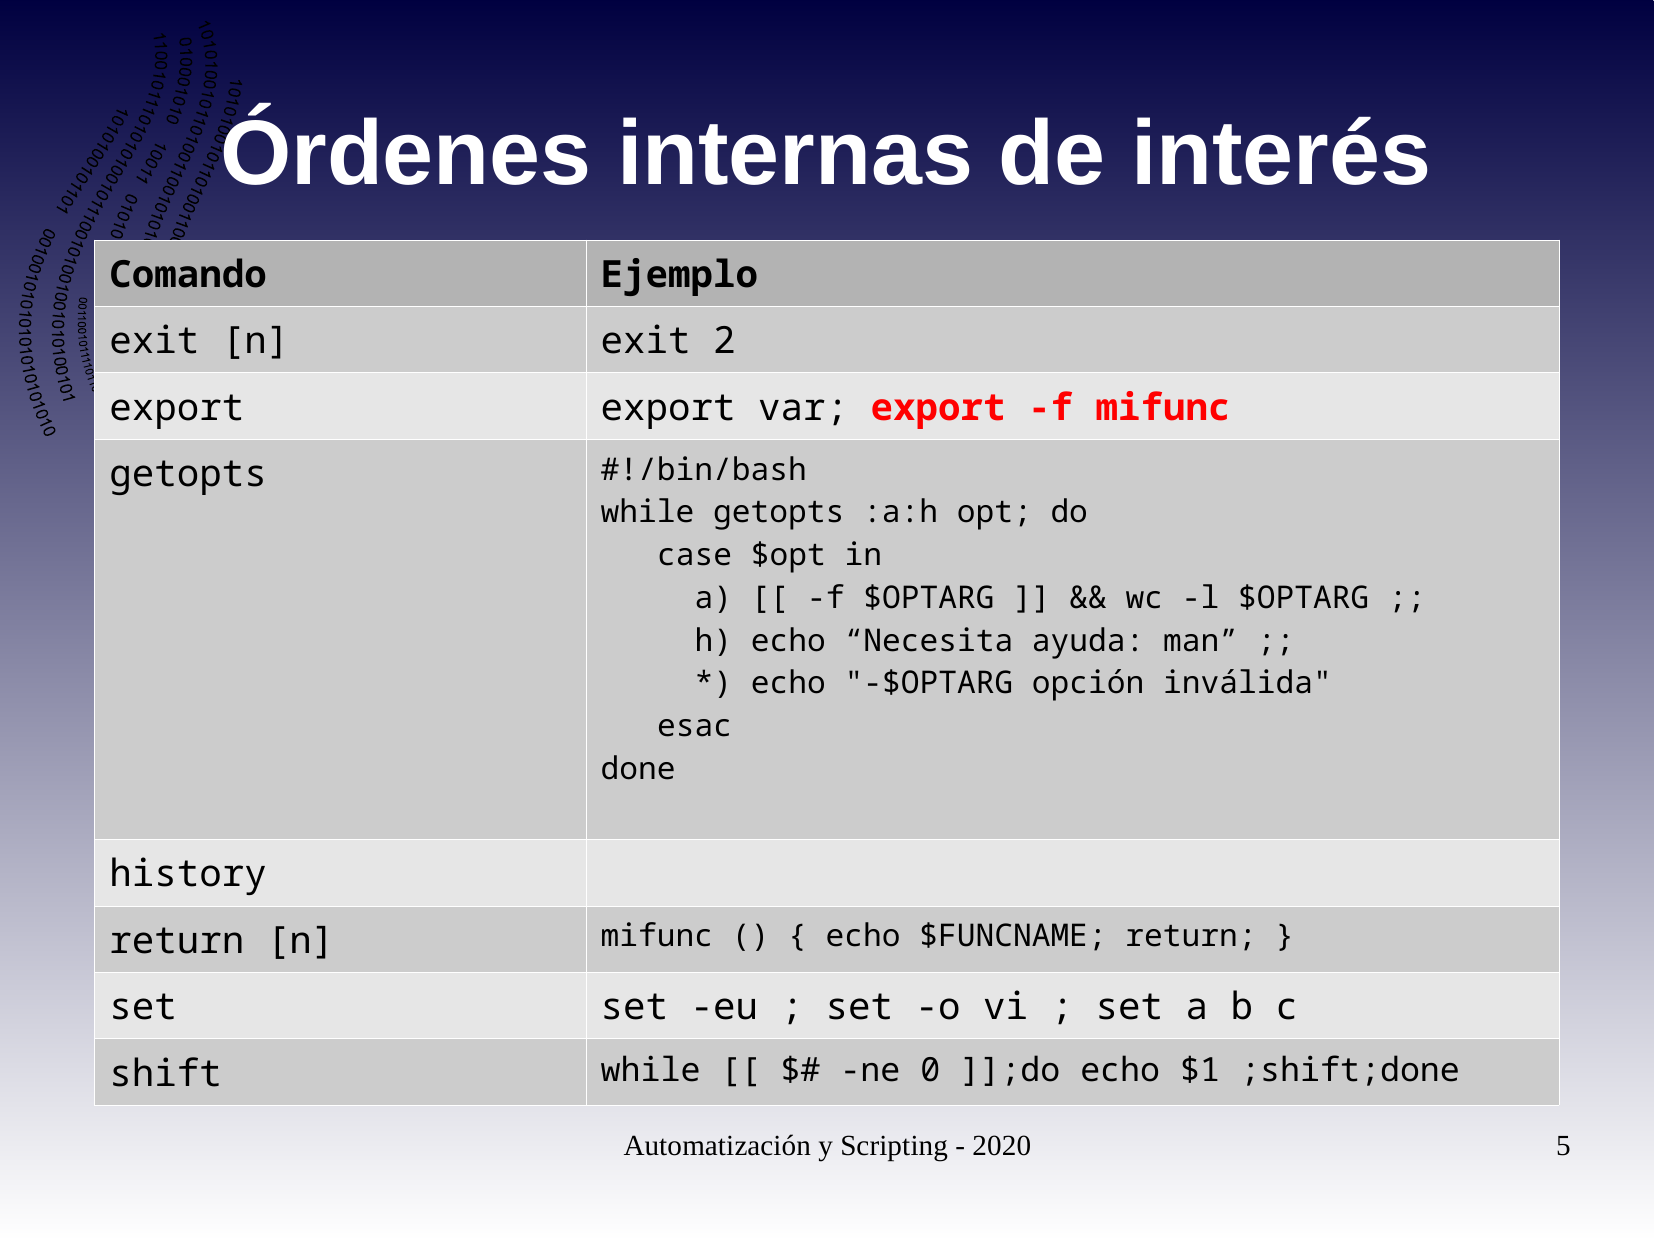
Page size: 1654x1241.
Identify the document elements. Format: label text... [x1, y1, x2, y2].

table_header Comando [95, 241, 586, 306]
table_cell export [95, 373, 586, 439]
table_cell while [[ $# -ne 0 ]];do echo $1 ;shift;done [587, 1039, 1559, 1105]
table_cell export var; export -f mifunc [587, 373, 1559, 439]
table_cell mifunc () { echo $FUNCNAME; return; } [587, 907, 1559, 972]
table_cell return [n] [95, 907, 586, 972]
table_cell history [95, 840, 586, 906]
table_cell exit [n] [95, 307, 586, 372]
title Órdenes internas de interés [82, 49, 1571, 257]
picture [18, 20, 243, 461]
table_cell [587, 840, 1559, 906]
table_cell getopts [95, 440, 586, 839]
table_cell set -eu ; set -o vi ; set a b c [587, 973, 1559, 1038]
table_header Ejemplo [587, 241, 1559, 306]
table_cell shift [95, 1039, 586, 1105]
table_cell #!/bin/bash while getopts :a:h opt; do case $opt in a) [[ -f $OPTARG ]] && wc -l $OPTARG ;; h) echo “Necesita ayuda: man” ;; *) echo "-$OPTARG opción inválida" esac done [587, 440, 1559, 839]
table_cell exit 2 [587, 307, 1559, 372]
table_cell set [95, 973, 586, 1038]
